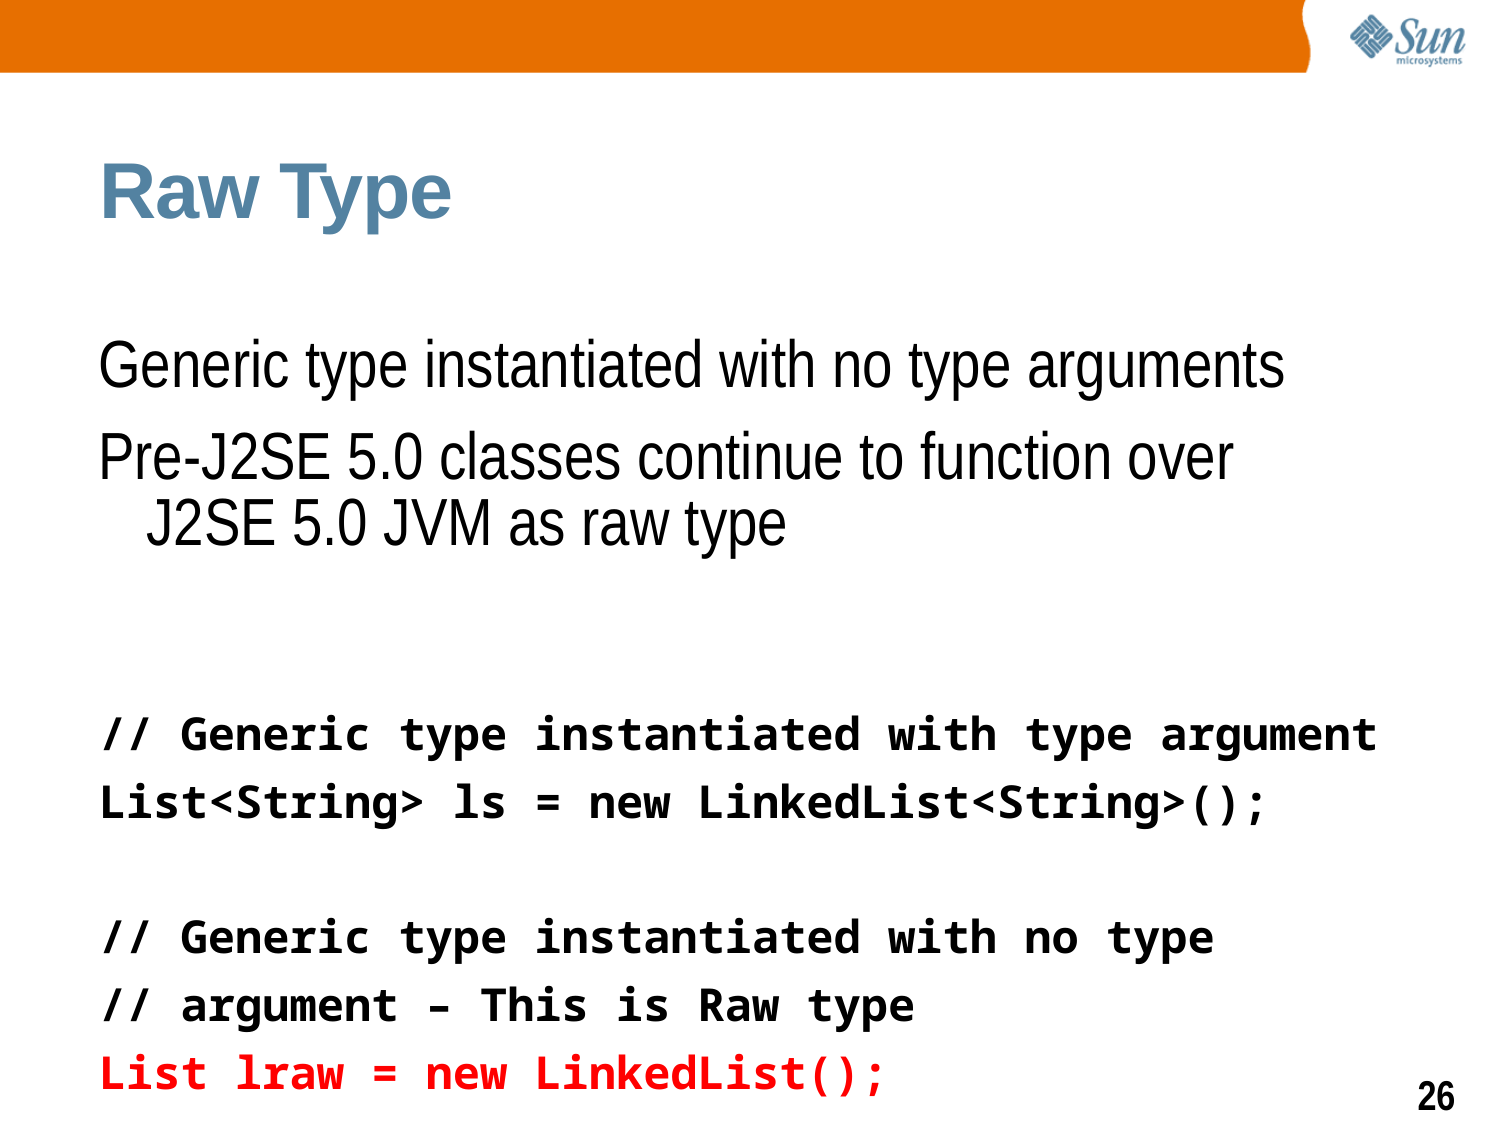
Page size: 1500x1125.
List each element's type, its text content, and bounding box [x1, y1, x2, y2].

text_box // Generic type instantiated with type argument List<String> ls = new LinkedList<String>(); // Generic type instantiated with no type // argument – This is Raw type List lraw = new LinkedList(); [99, 708, 1445, 1125]
title Raw Type [99, 154, 1462, 296]
list Generic type instantiated with no type arguments Pre-J2SE 5.0 classes continue to function over J2SE 5.0 JVM as raw type [78, 335, 1360, 1045]
picture [0, 0, 1500, 75]
